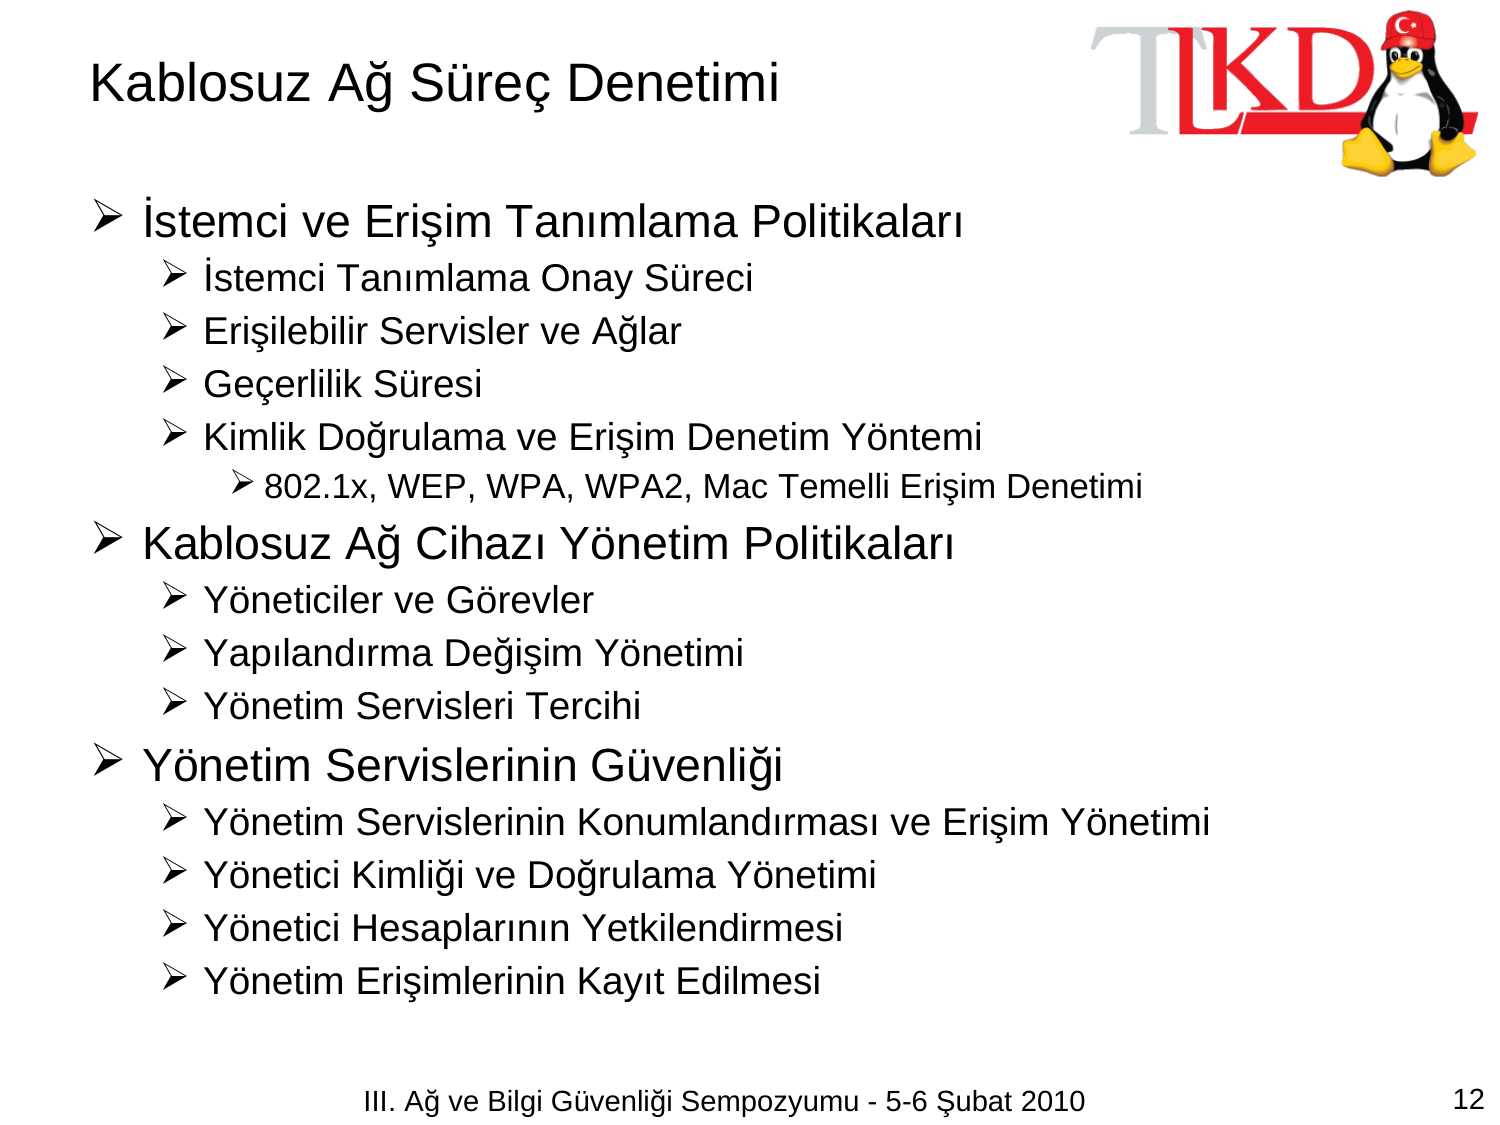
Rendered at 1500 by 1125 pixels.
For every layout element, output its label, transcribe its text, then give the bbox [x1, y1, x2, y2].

list İstemci ve Erişim Tanımlama Politikaları İstemci Tanımlama Onay Süreci Erişilebilir Servisler ve Ağlar Geçerlilik Süresi Kimlik Doğrulama ve Erişim Denetim Yöntemi 802.1x, WEP, WPA, WPA2, Mac Temelli Erişim Denetimi Kablosuz Ağ Cihazı Yönetim Politikaları Yöneticiler ve Görevler Yapılandırma Değişim Yönetimi Yönetim Servisleri Tercihi Yönetim Servislerinin Güvenliği Yönetim Servislerinin Konumlandırması ve Erişim Yönetimi Yönetici Kimliği ve Doğrulama Yönetimi Yönetici Hesaplarının Yetkilendirmesi Yönetim Erişimlerinin Kayıt Edilmesi [75, 187, 1426, 1013]
picture [1087, 0, 1491, 188]
title Kablosuz Ağ Süreç Denetimi [75, 45, 1070, 151]
